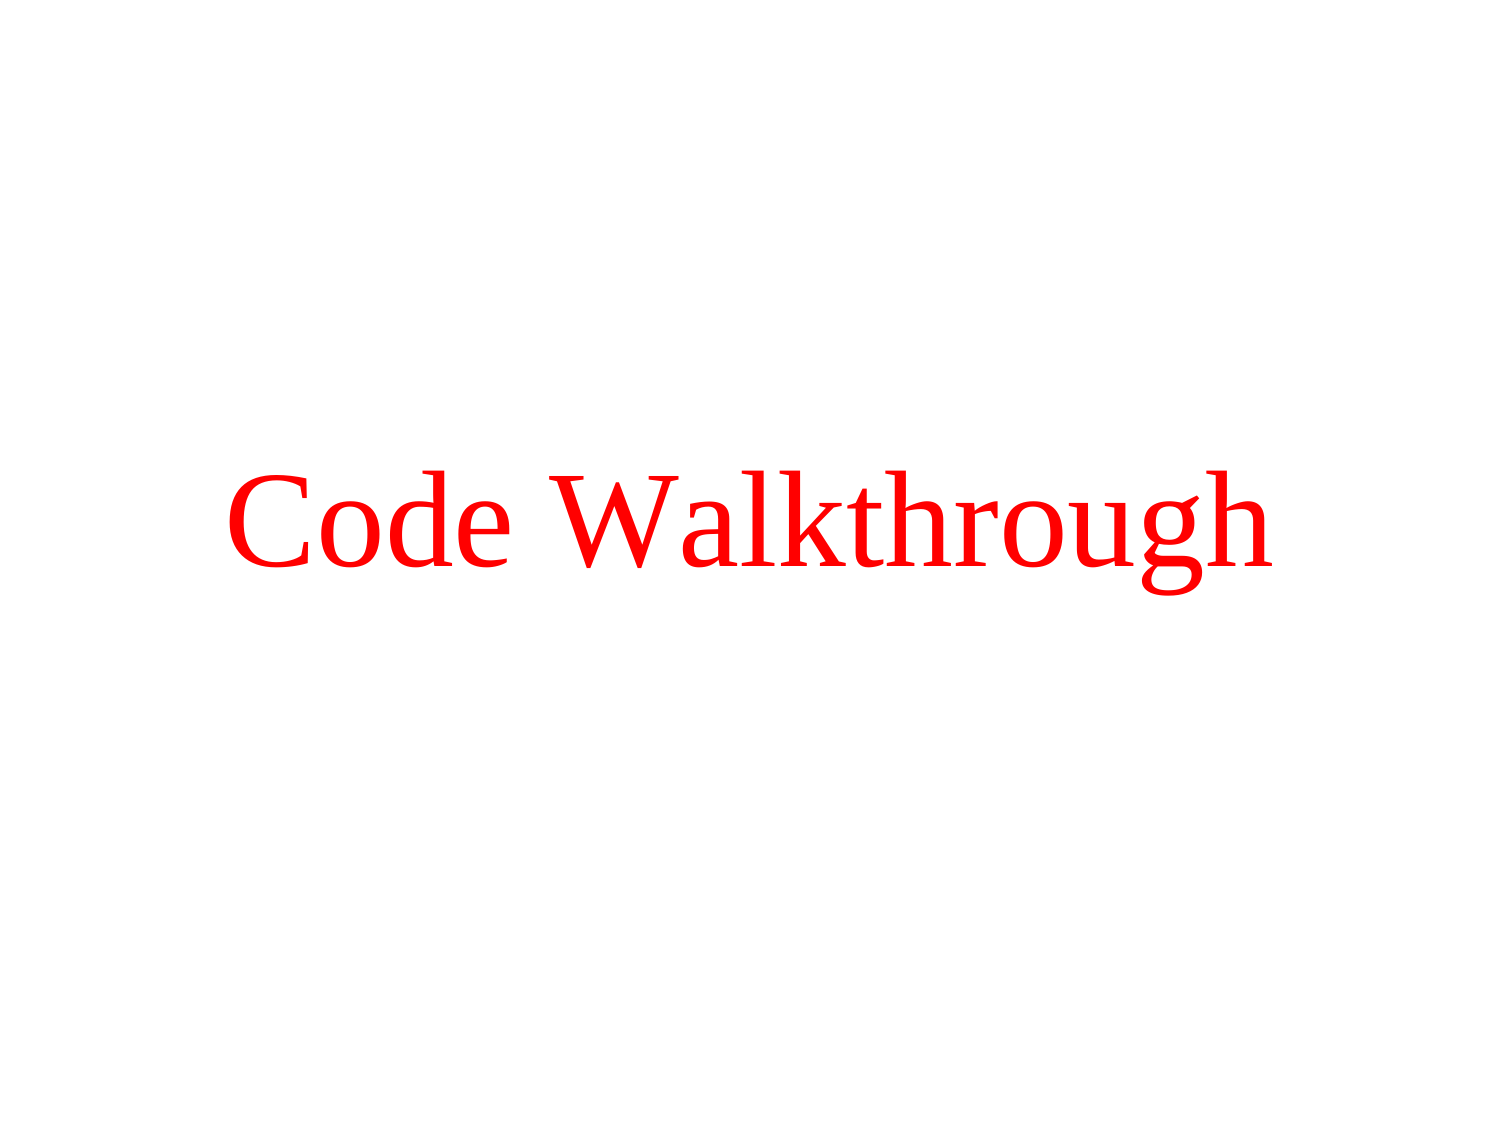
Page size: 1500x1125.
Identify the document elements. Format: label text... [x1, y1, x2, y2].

list Code Walkthrough [112, 324, 1388, 1001]
